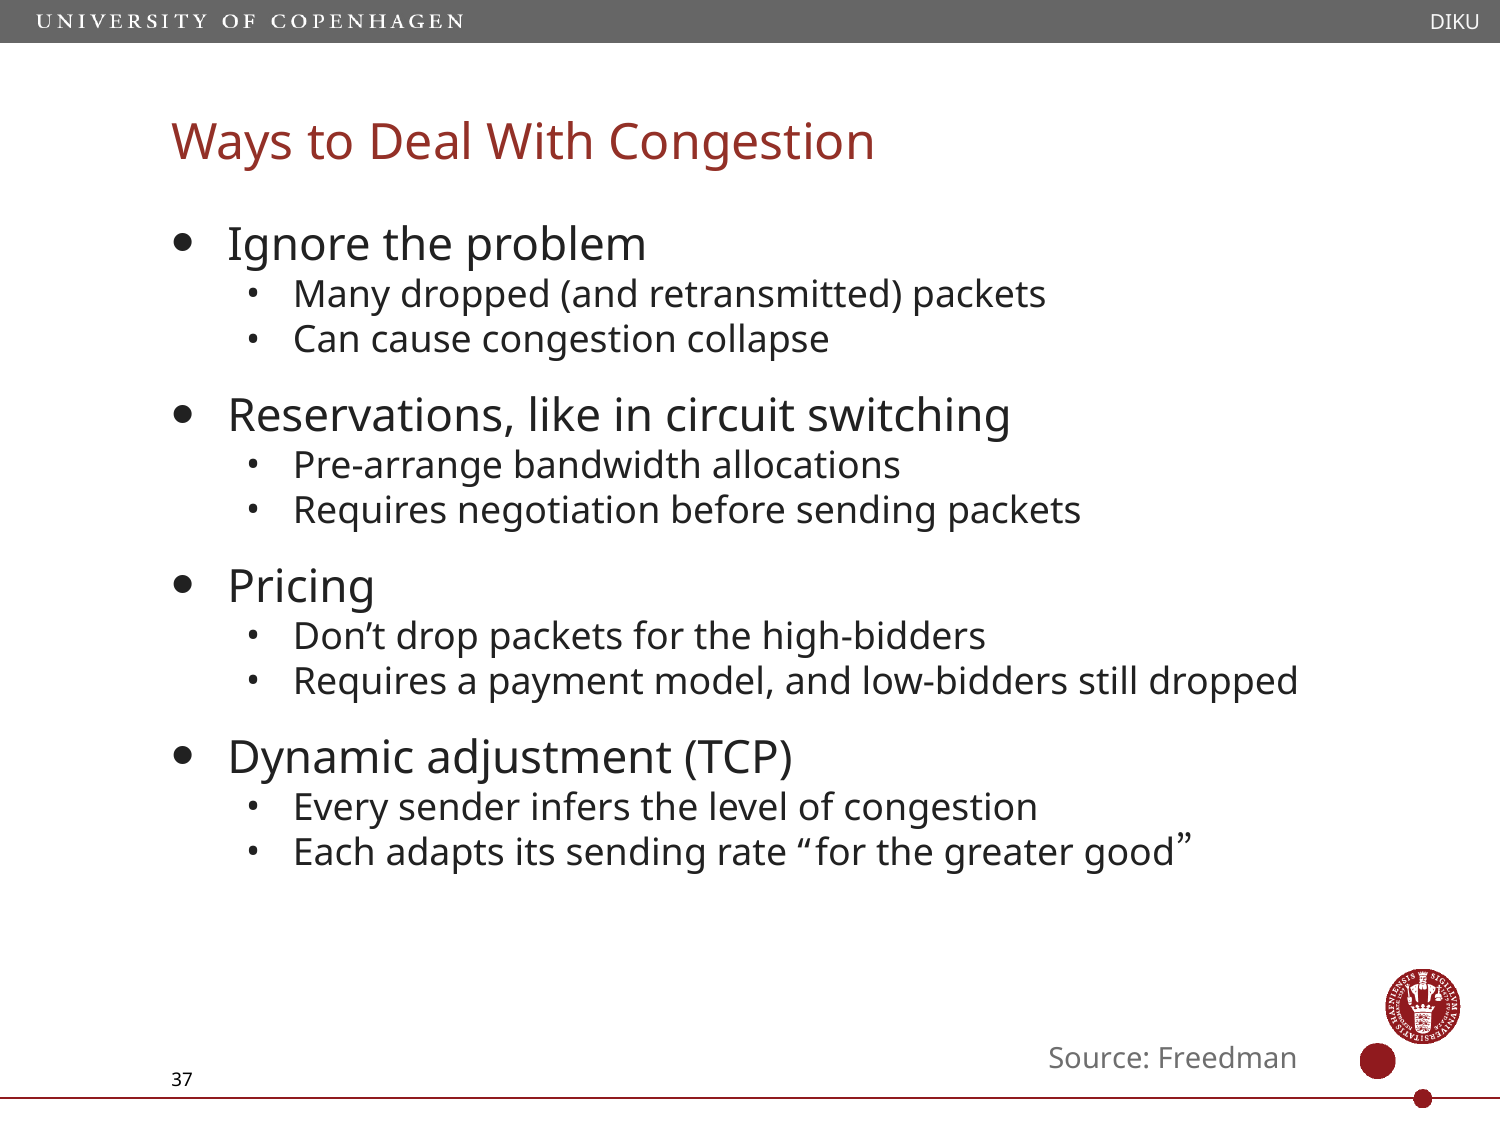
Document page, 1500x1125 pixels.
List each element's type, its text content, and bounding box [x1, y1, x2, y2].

list Ignore the problem Many dropped (and retransmitted) packets Can cause congestion collapse Reservations, like in circuit switching Pre-arrange bandwidth allocations Requires negotiation before sending packets Pricing Don’t drop packets for the high-bidders Requires a payment model, and low-bidders still dropped Dynamic adjustment (TCP) Every sender infers the level of congestion Each adapts its sending rate “for the greater good” [171, 225, 1329, 900]
text_box <number> [171, 1067, 522, 1092]
picture [0, 910, 1500, 1122]
title Ways to Deal With Congestion [171, 75, 1329, 171]
text_box Source: Freedman [1033, 1031, 1341, 1083]
text_box DIKU [469, 0, 1495, 43]
